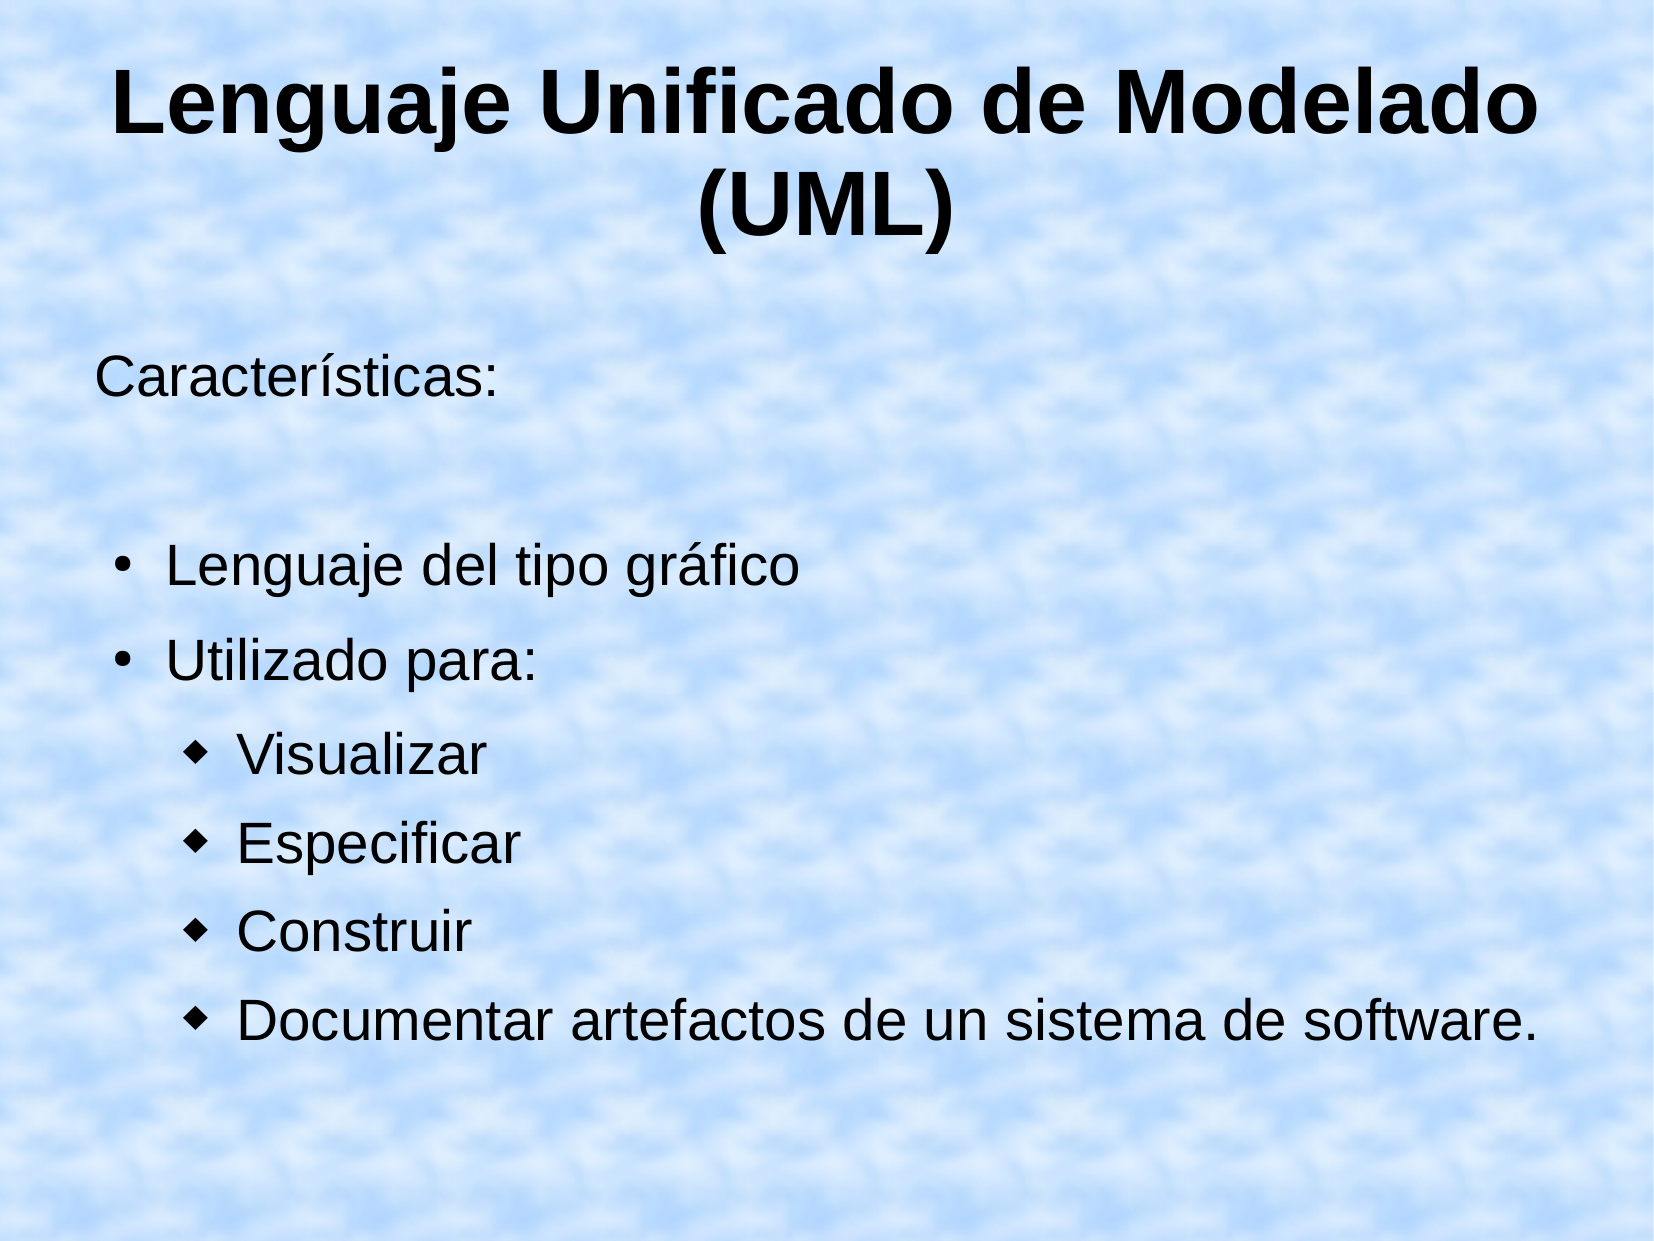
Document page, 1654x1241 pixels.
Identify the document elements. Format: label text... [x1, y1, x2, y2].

picture [0, 0, 1654, 1241]
title Lenguaje Unificado de Modelado (UML) [82, 49, 1571, 257]
list Características: Lenguaje del tipo gráfico Utilizado para: Visualizar Especificar Construir Documentar artefactos de un sistema de software. [94, 343, 1583, 1063]
